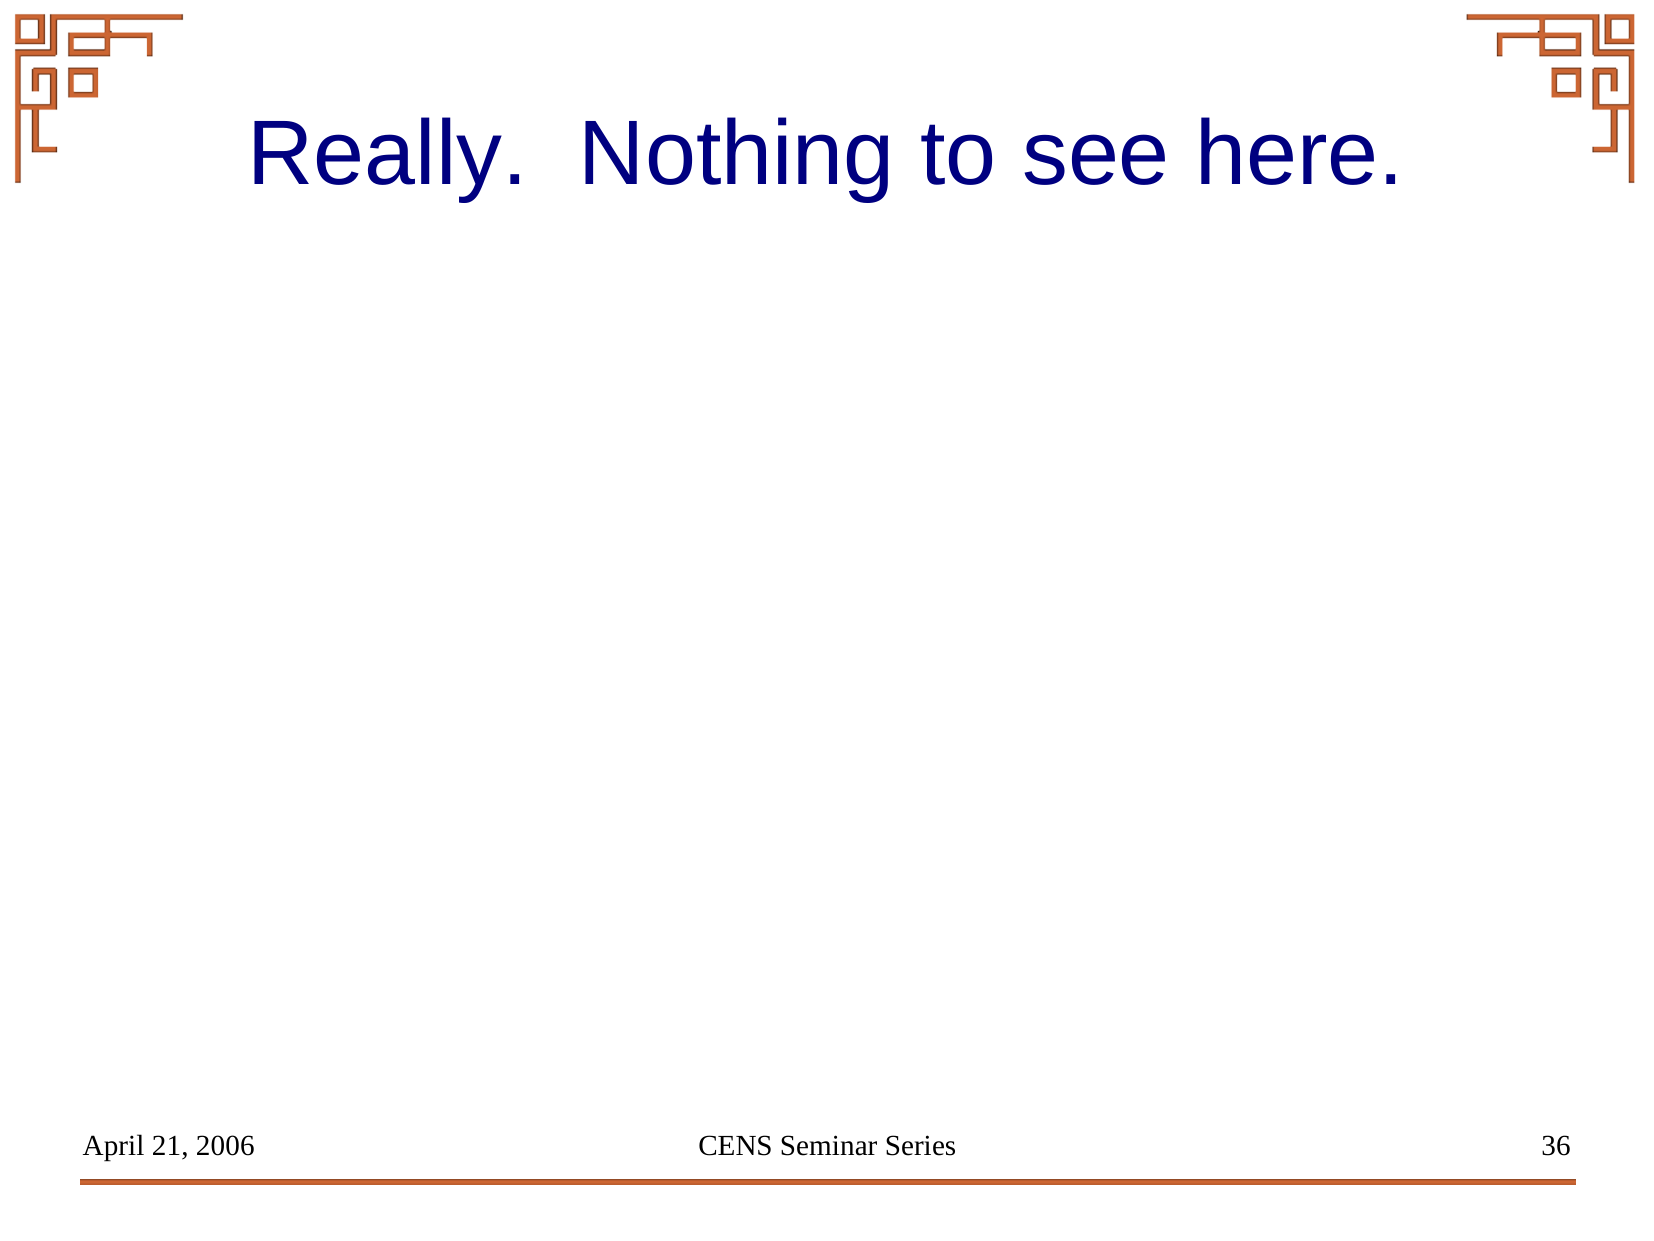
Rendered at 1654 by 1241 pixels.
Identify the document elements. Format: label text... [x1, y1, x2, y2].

title Really. Nothing to see here. [82, 49, 1571, 257]
picture [1456, 0, 1650, 194]
picture [80, 1179, 1576, 1185]
picture [0, 0, 194, 194]
